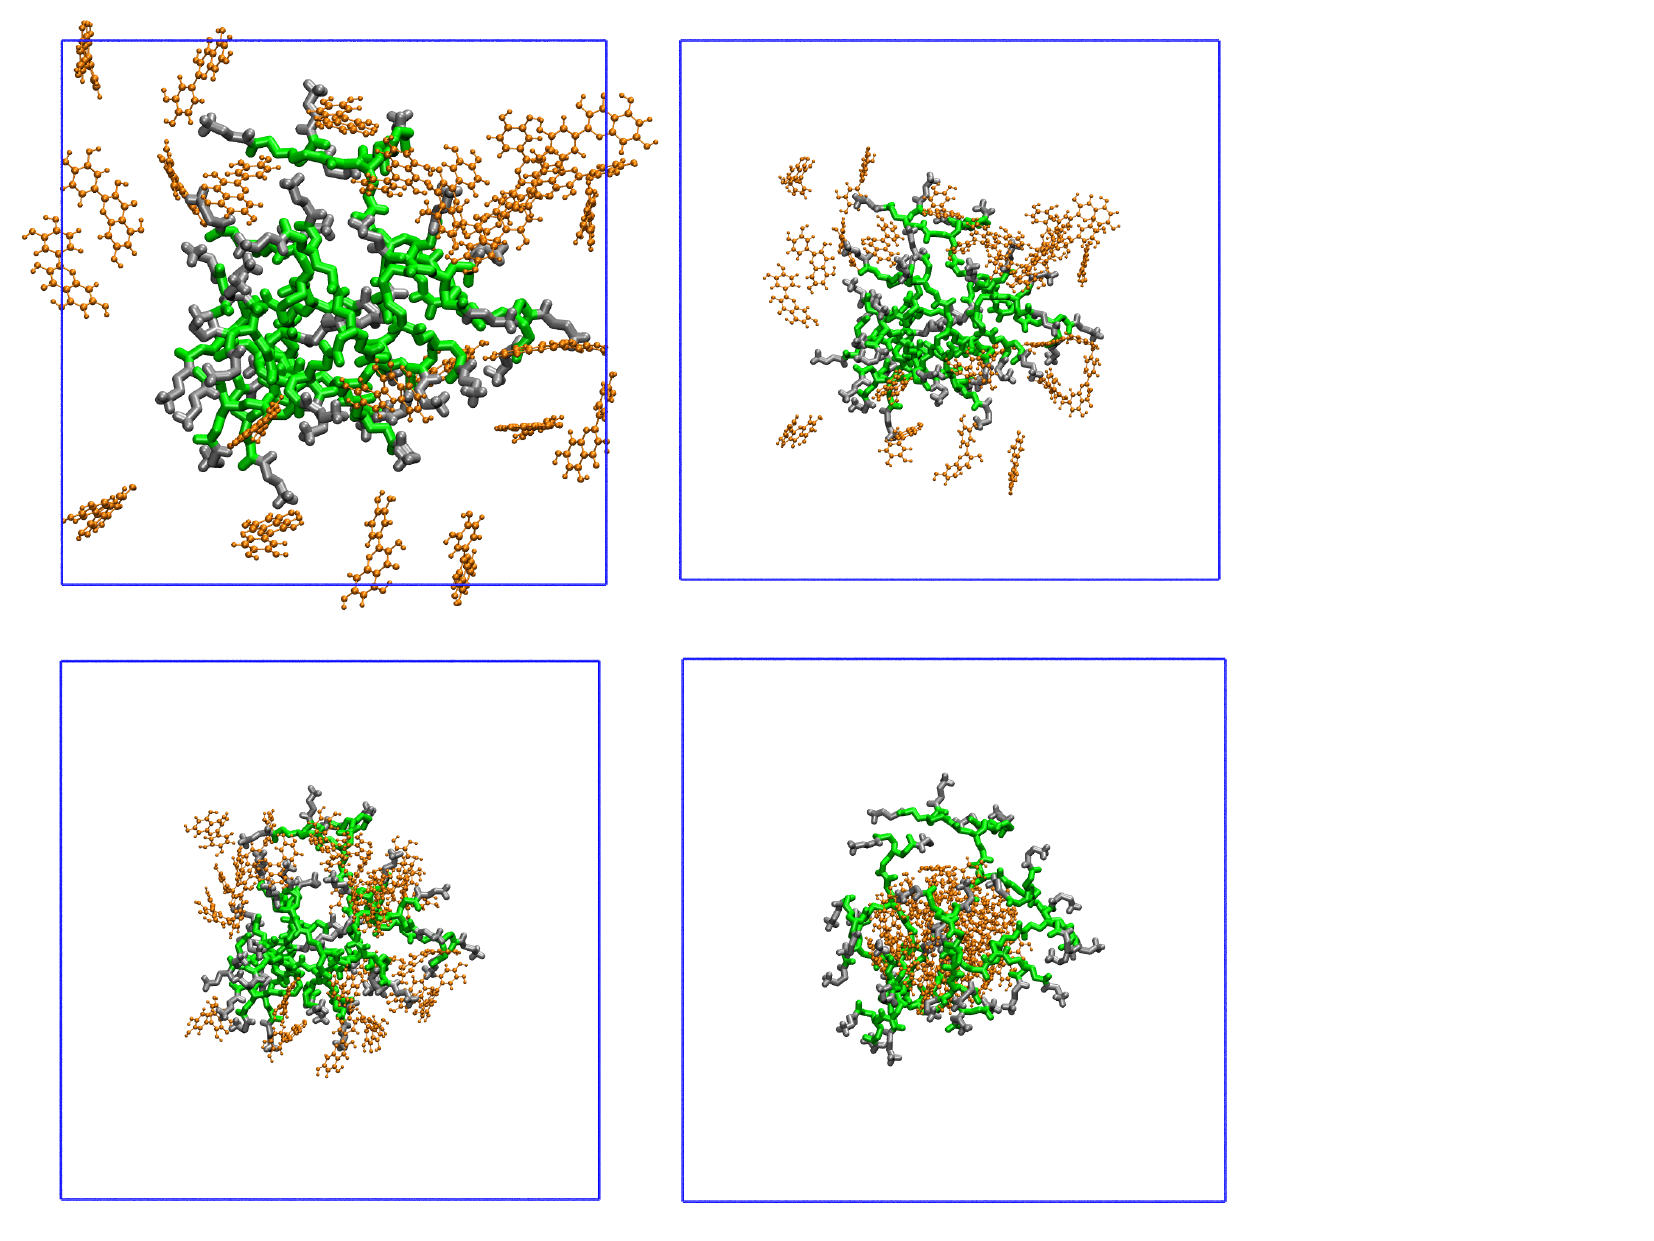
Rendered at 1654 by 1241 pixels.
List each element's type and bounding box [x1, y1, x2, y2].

picture [669, 643, 1235, 1215]
picture [10, 11, 662, 612]
picture [48, 649, 615, 1216]
picture [673, 31, 1229, 591]
